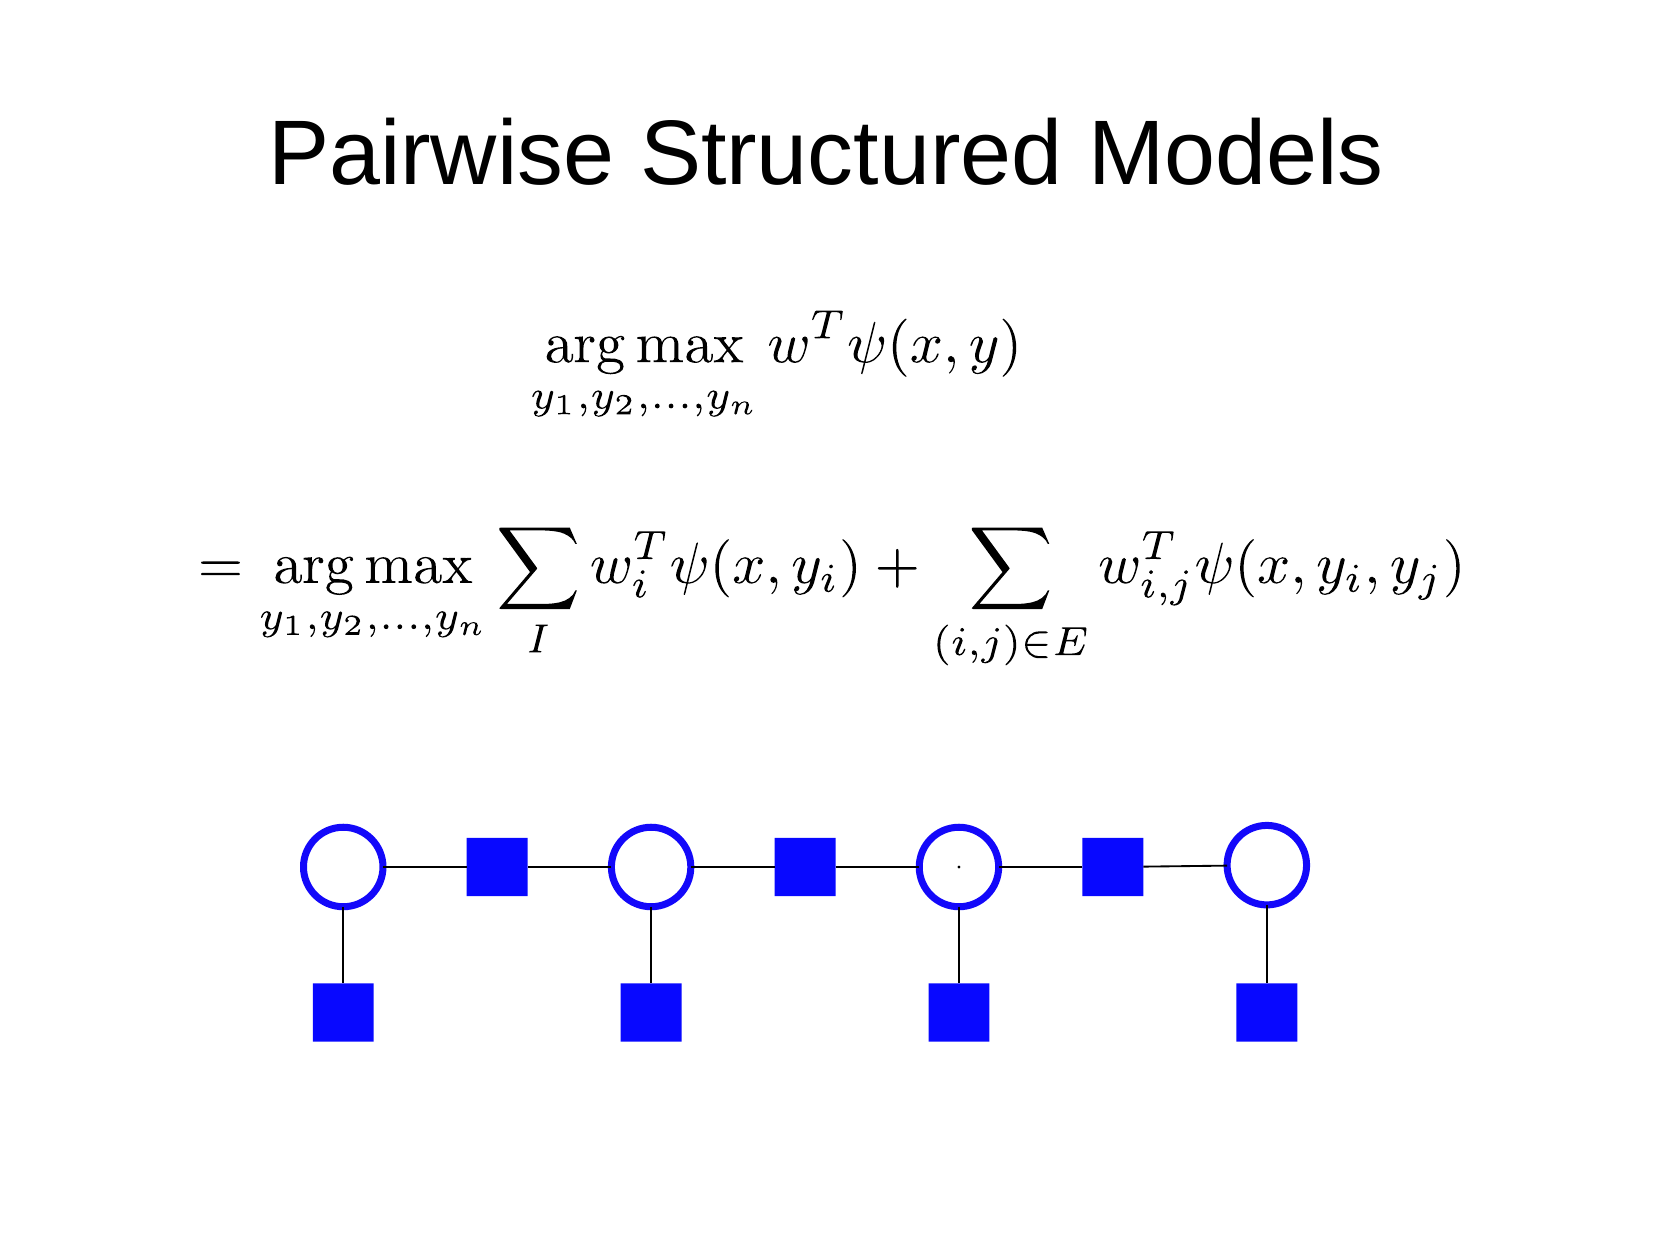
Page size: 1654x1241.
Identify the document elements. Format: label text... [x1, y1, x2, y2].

text_box [197, 521, 1466, 666]
title Pairwise Structured Models [82, 49, 1571, 257]
picture [300, 705, 1311, 1149]
text_box [530, 310, 1023, 417]
